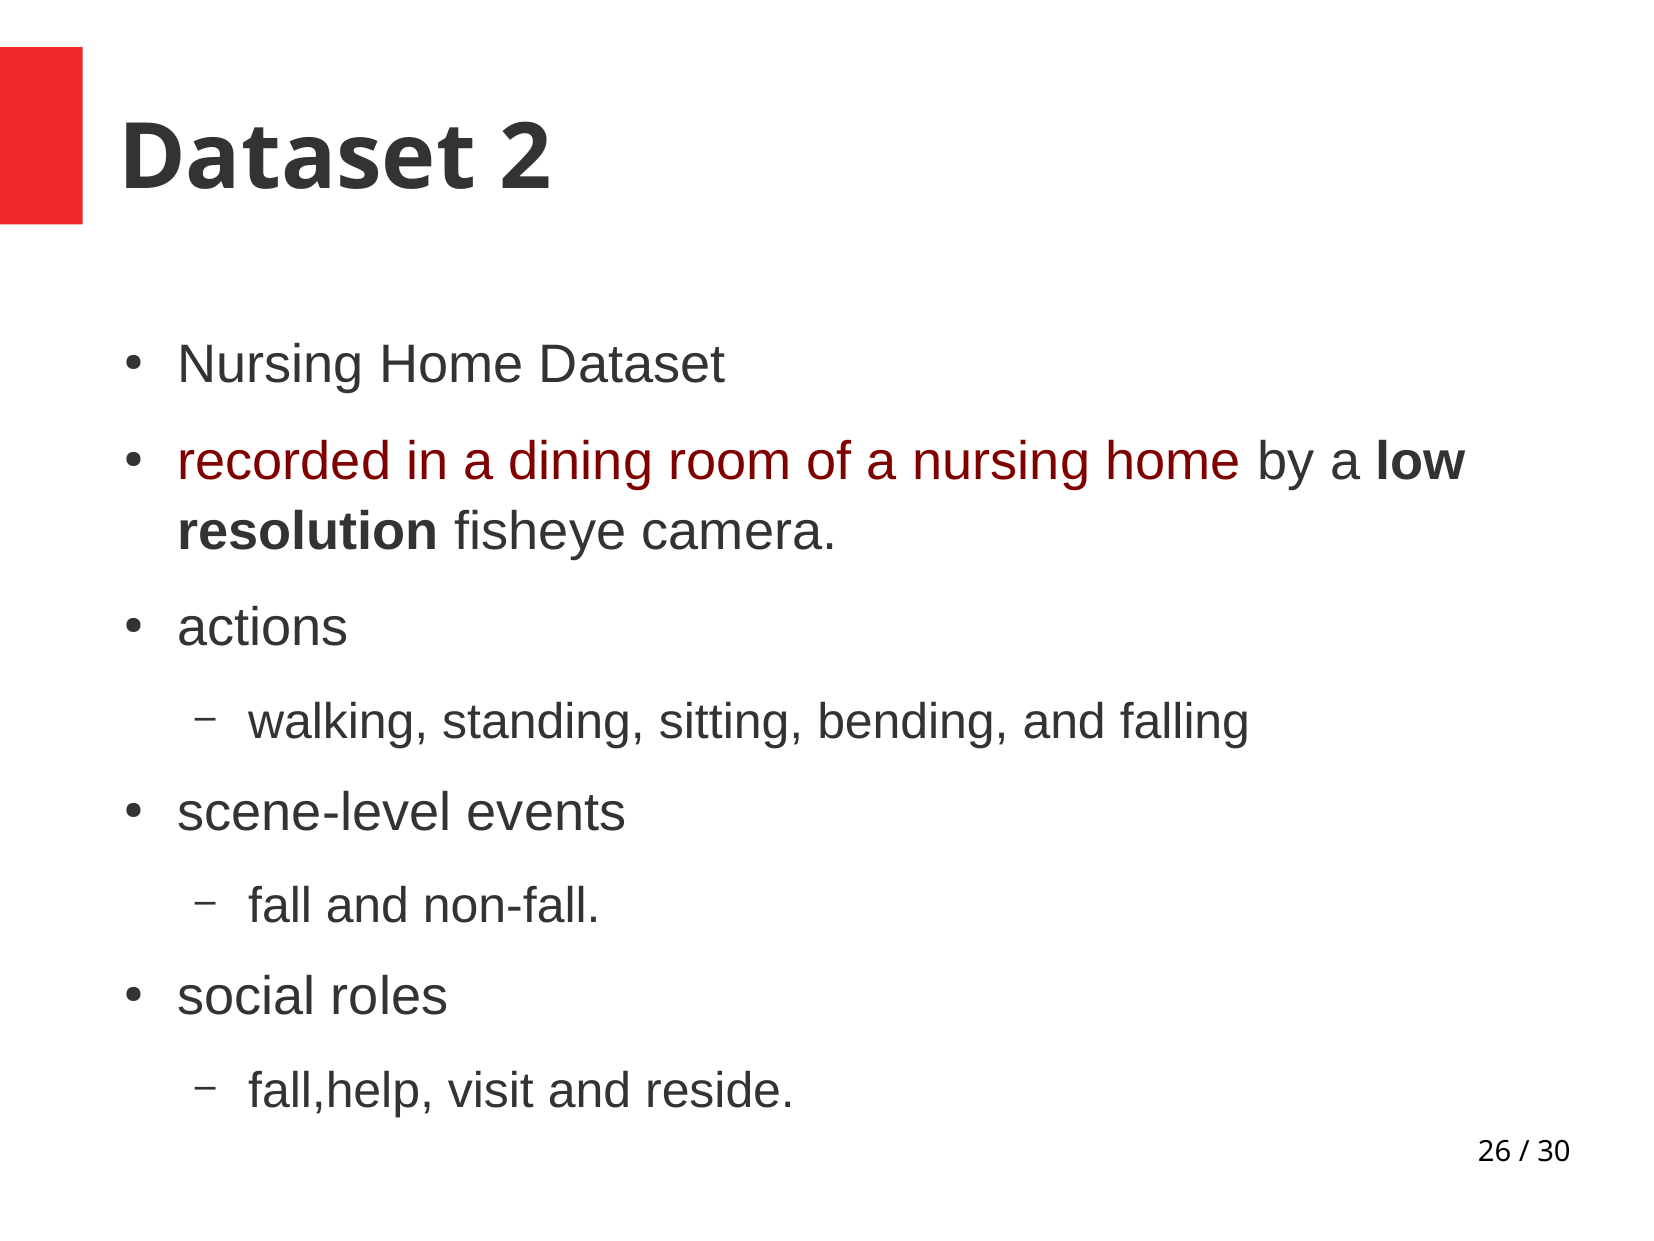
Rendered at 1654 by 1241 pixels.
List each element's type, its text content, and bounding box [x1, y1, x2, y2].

title Dataset 2 [118, 49, 1571, 257]
list Nursing Home Dataset recorded in a dining room of a nursing home by a low resolution fisheye camera. actions walking, standing, sitting, bending, and falling scene-level events fall and non-fall. social roles fall,help, visit and reside. [106, 324, 1477, 1040]
